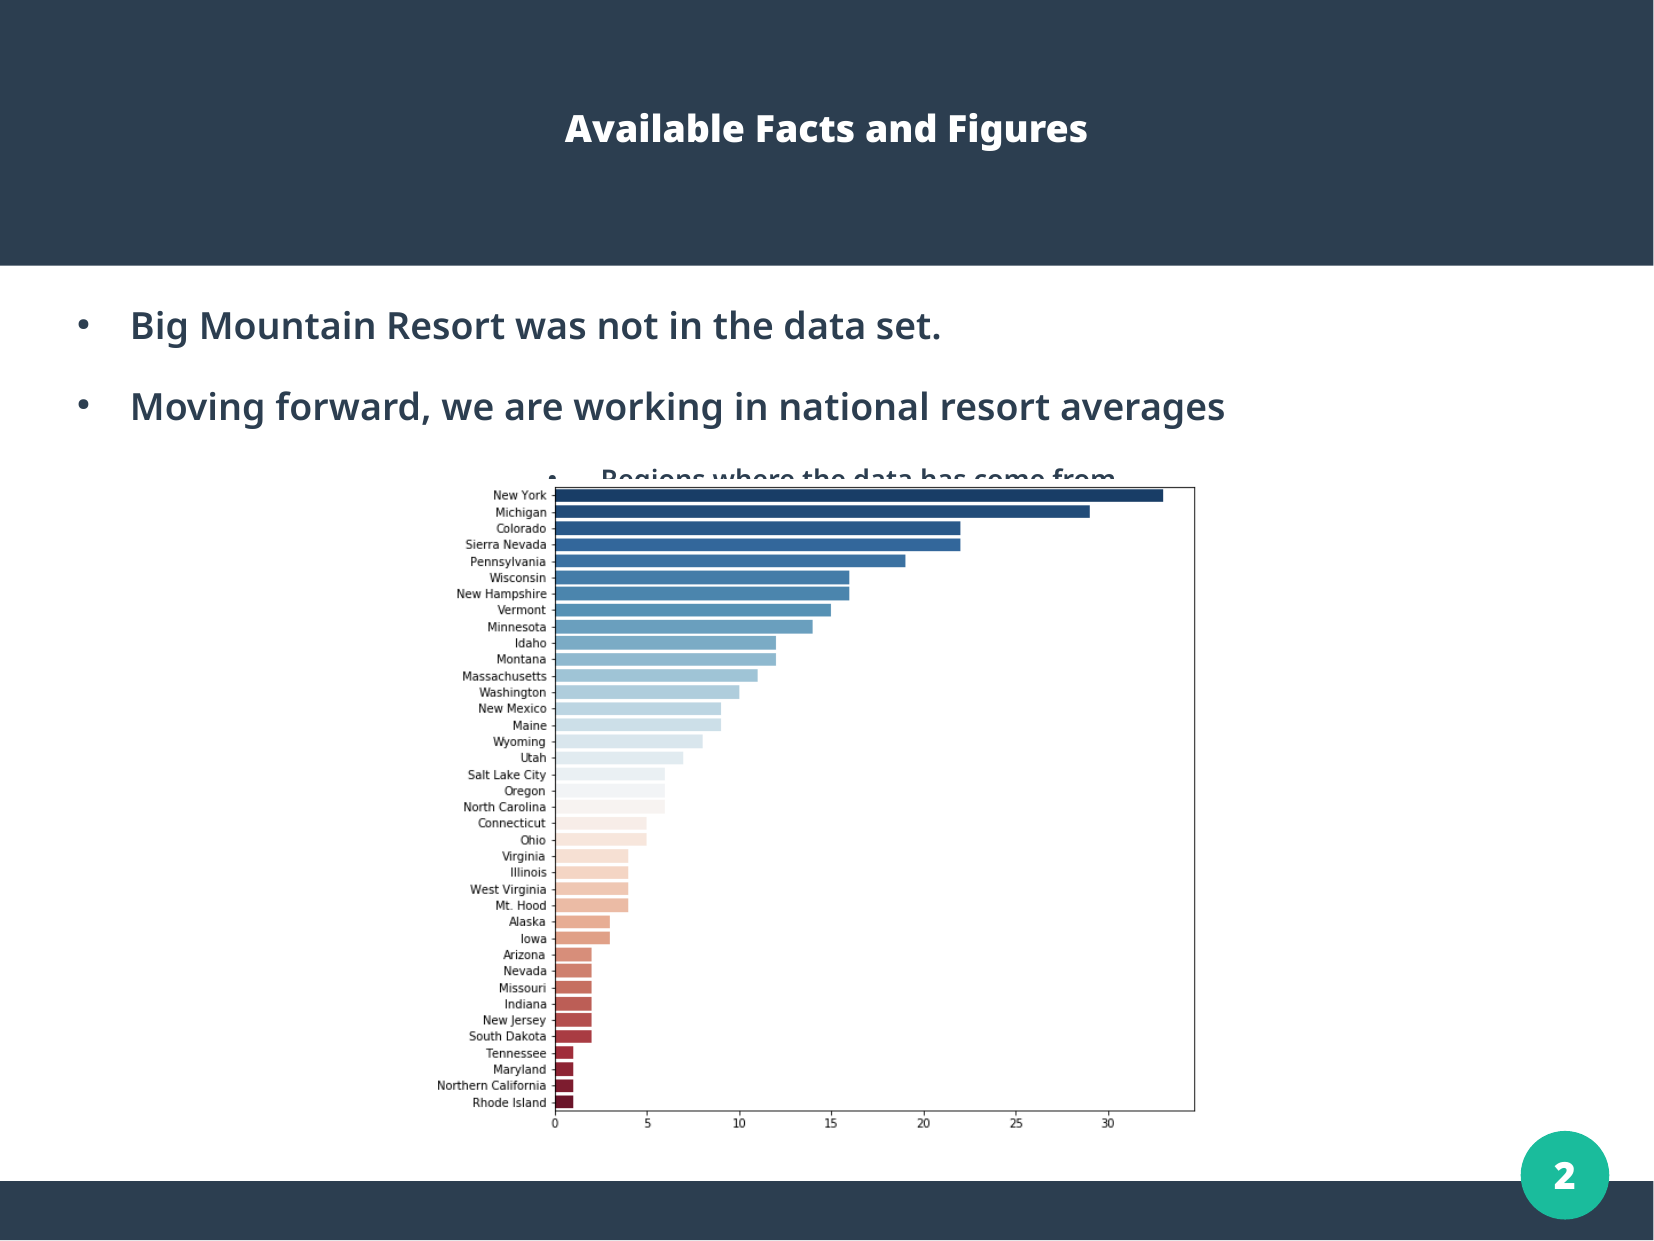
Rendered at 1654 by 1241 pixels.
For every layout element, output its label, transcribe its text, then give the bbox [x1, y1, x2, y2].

picture [429, 479, 1201, 1138]
title Available Facts and Figures [59, 49, 1595, 207]
list Big Mountain Resort was not in the data set. Moving forward, we are working in national resort averages Regions where the data has come from. [59, 300, 1595, 1127]
